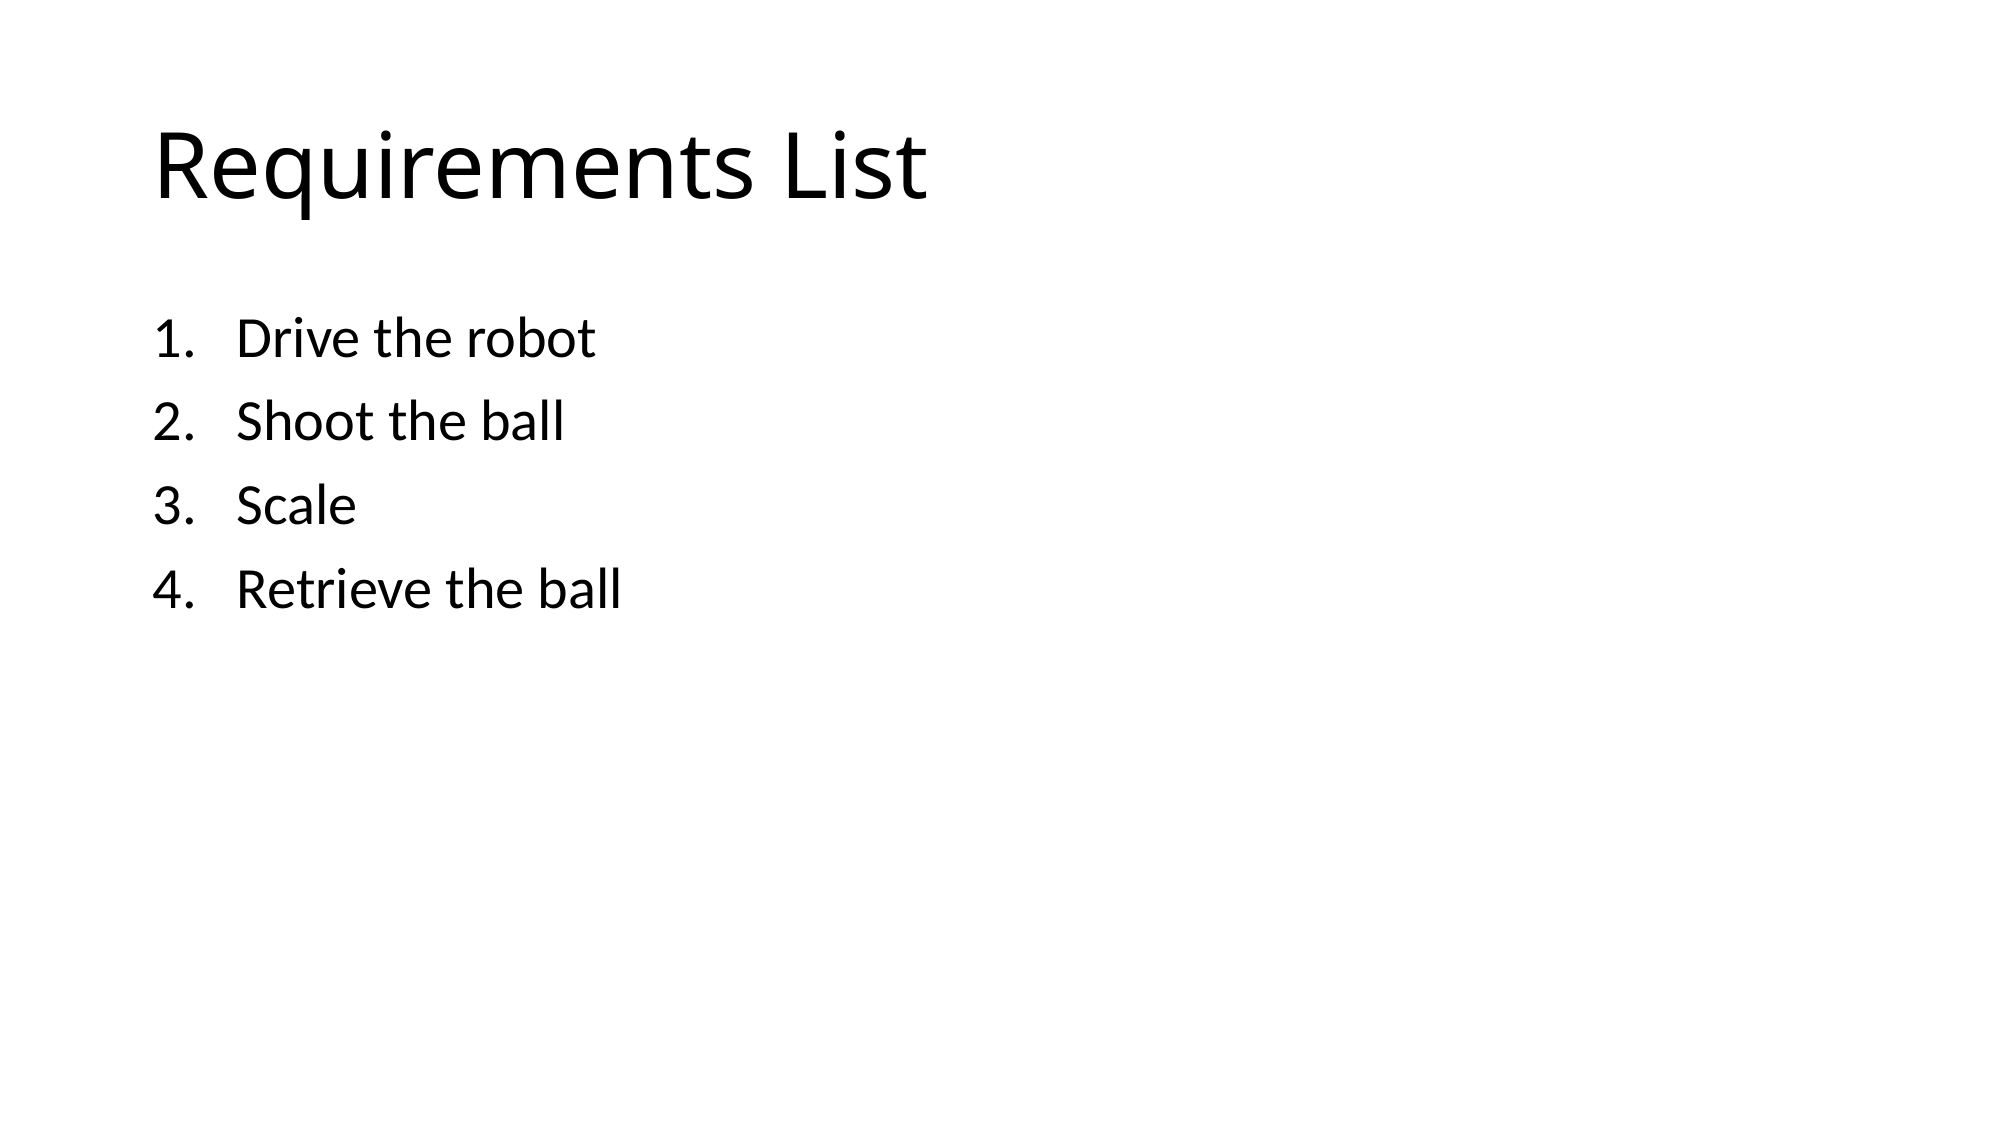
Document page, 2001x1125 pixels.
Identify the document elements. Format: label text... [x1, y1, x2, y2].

list Drive the robot Shoot the ball Scale Retrieve the ball [137, 299, 1863, 1014]
title Requirements List [137, 59, 1863, 278]
